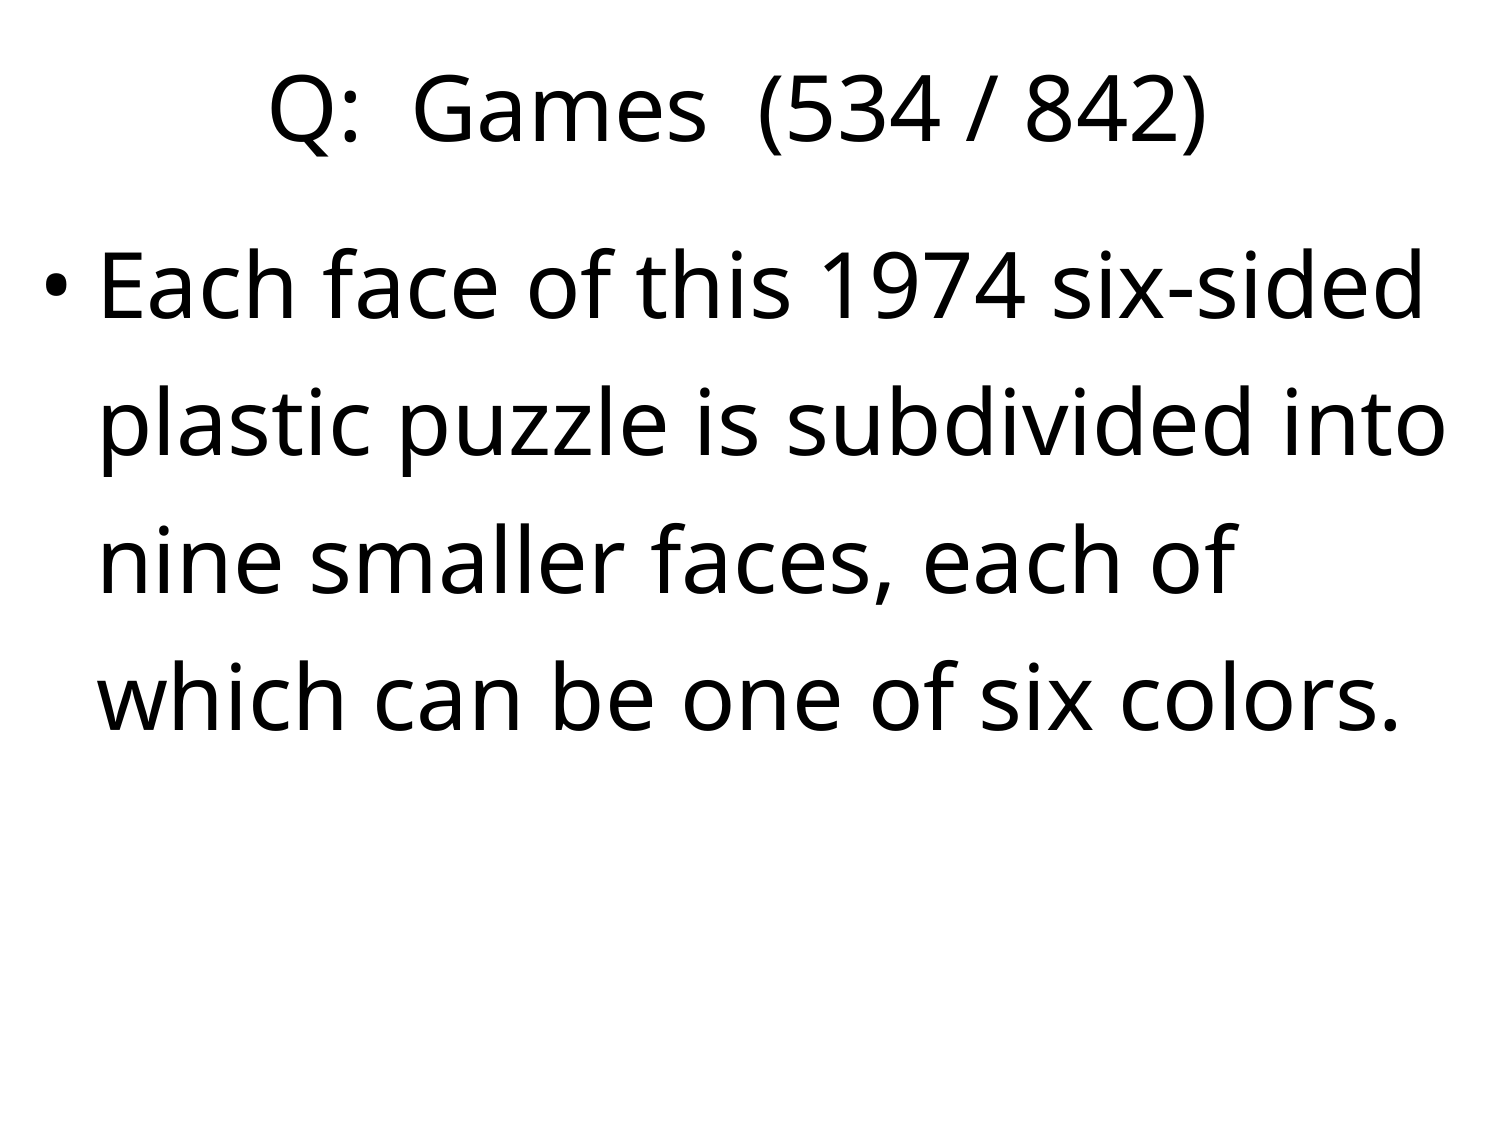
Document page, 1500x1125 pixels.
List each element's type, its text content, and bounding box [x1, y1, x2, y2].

list Each face of this 1974 six-sided plastic puzzle is subdivided into nine smaller faces, each of which can be one of six colors. [24, 200, 1476, 1101]
title Q: Games (534 / 842) [24, 12, 1476, 200]
